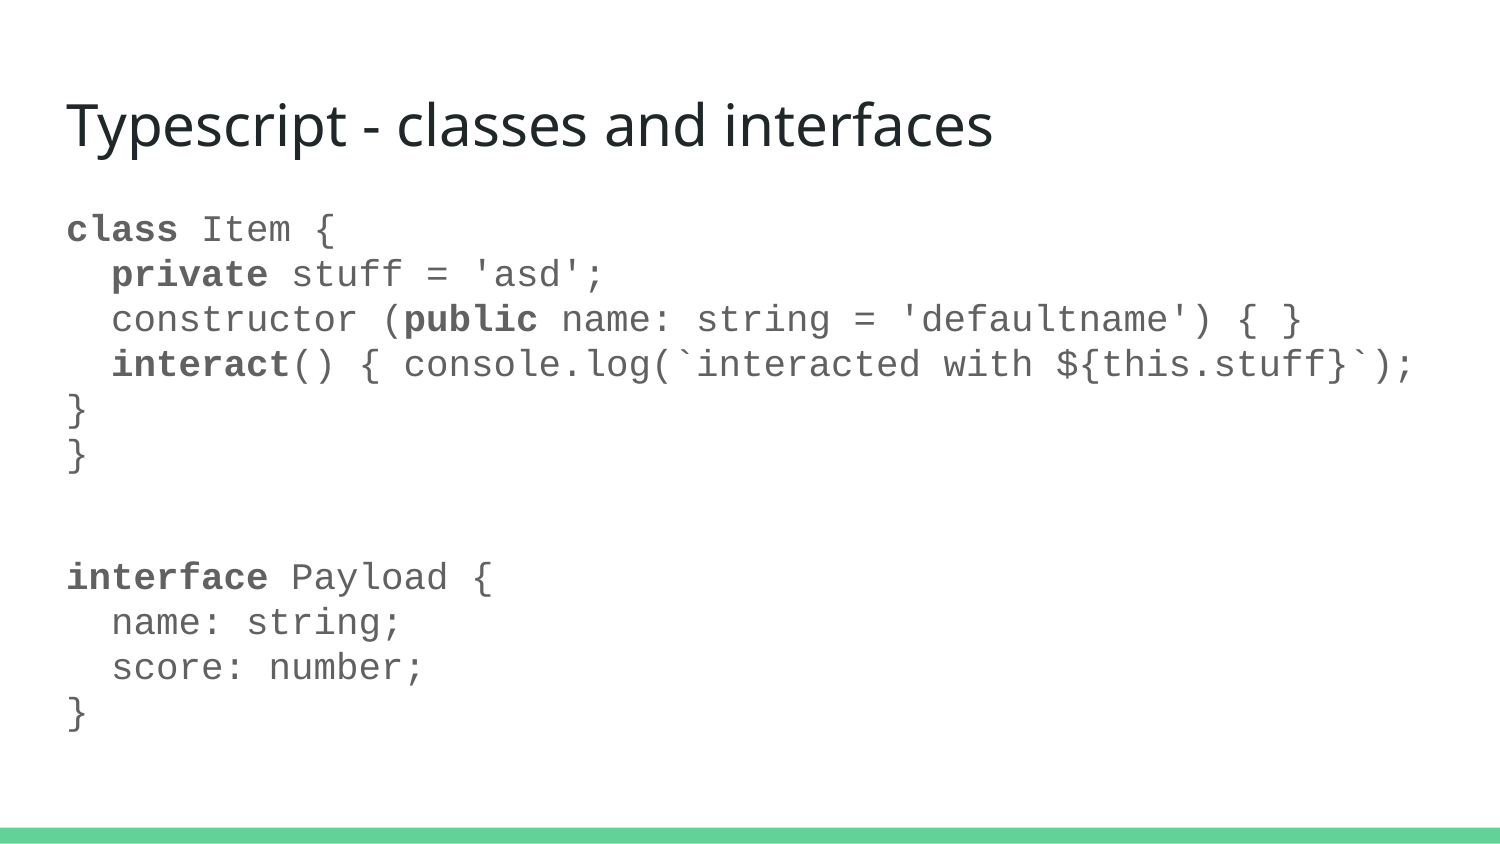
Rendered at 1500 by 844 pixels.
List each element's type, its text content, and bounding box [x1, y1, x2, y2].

list class Item { private stuff = 'asd'; constructor (public name: string = 'defaultname') { } interact() { console.log(`interacted with ${this.stuff}`); } } interface Payload { name: string; score: number; } [51, 189, 1449, 750]
title Typescript - classes and interfaces [51, 72, 1449, 167]
